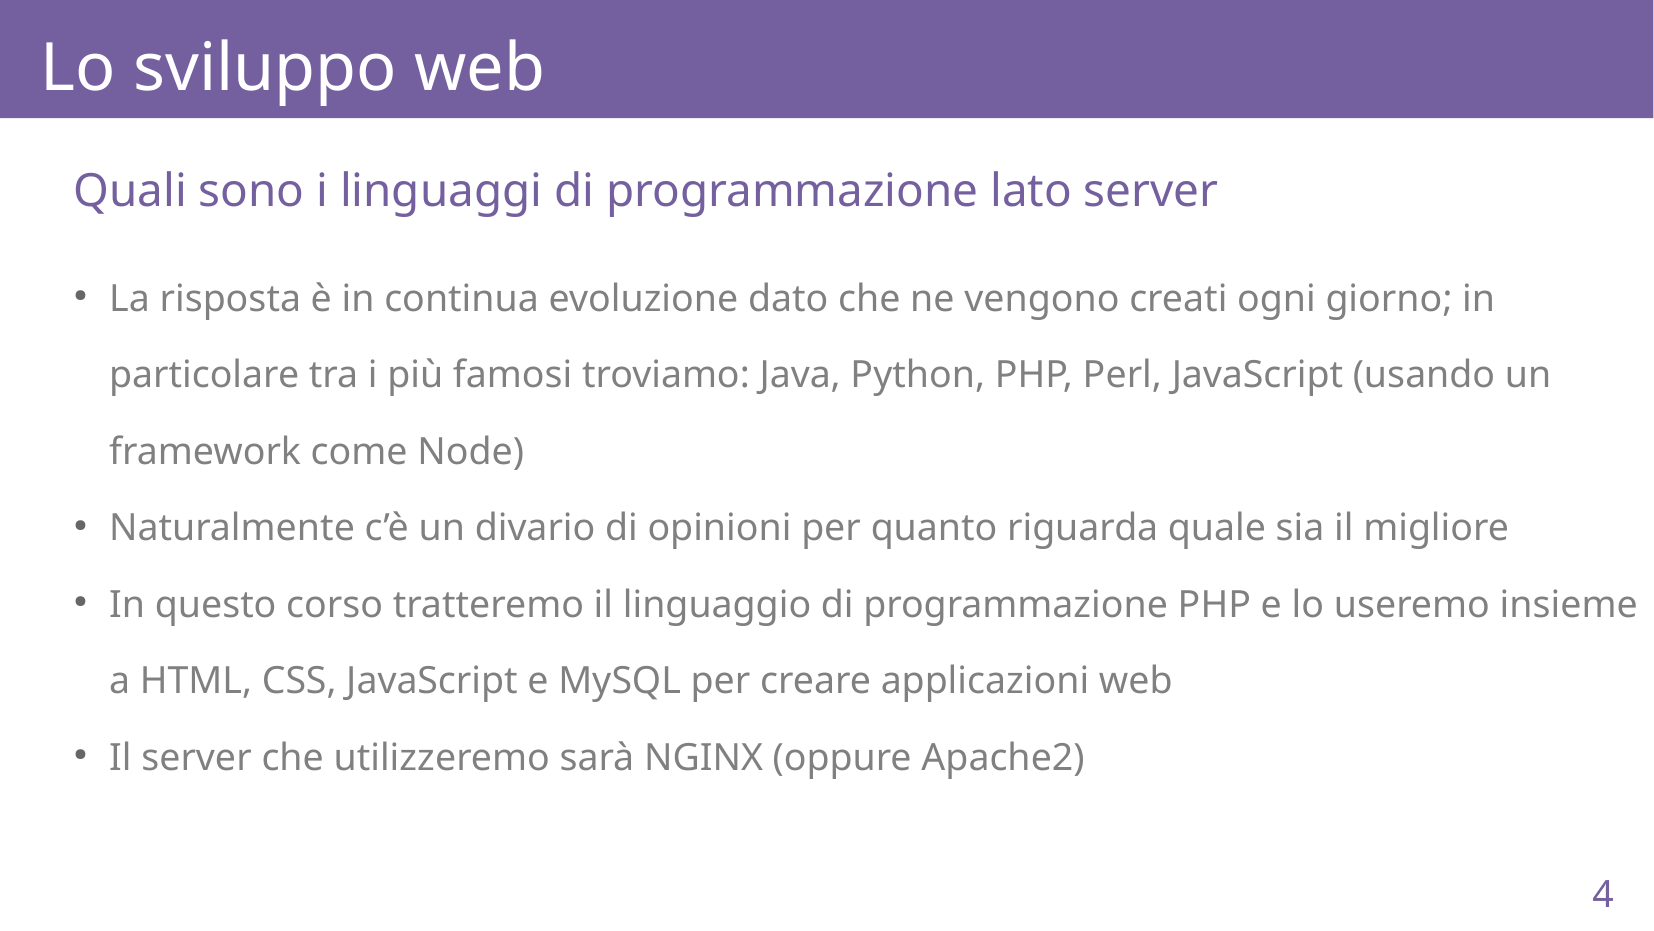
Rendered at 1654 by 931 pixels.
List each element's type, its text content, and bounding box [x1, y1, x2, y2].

text_box Quali sono i linguaggi di programmazione lato server [59, 150, 1194, 220]
text_box <numero> [1513, 860, 1654, 931]
text_box [0, 0, 1654, 119]
text_box Lo sviluppo web [25, 11, 487, 107]
text_box La risposta è in continua evoluzione dato che ne vengono creati ogni giorno; in particolare tra i più famosi troviamo: Java, Python, PHP, Perl, JavaScript (usando un framework come Node) Naturalmente c’è un divario di opinioni per quanto riguarda quale sia il migliore In questo corso tratteremo il linguaggio di programmazione PHP e lo useremo insieme a HTML, CSS, JavaScript e MySQL per creare applicazioni web Il server che utilizzeremo sarà NGINX (oppure Apache2) [59, 238, 1596, 726]
